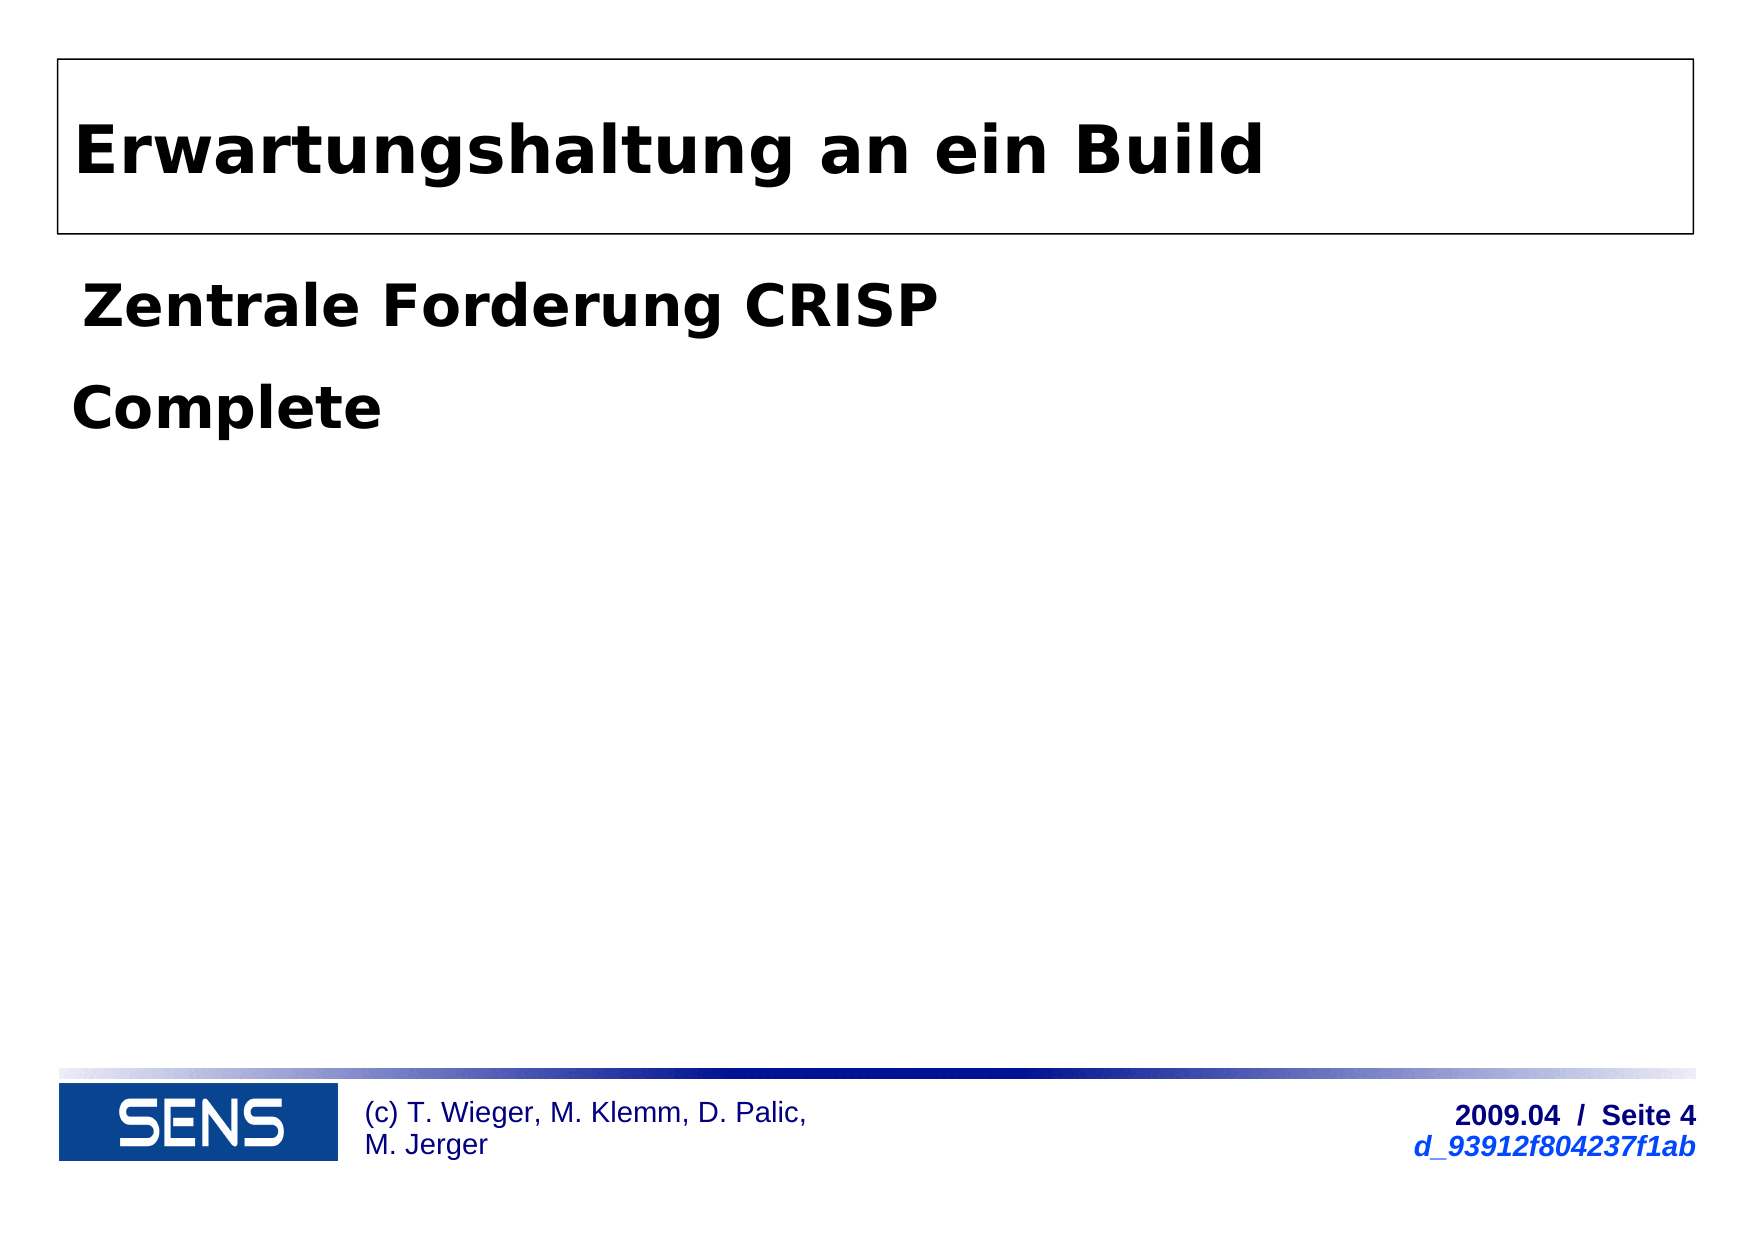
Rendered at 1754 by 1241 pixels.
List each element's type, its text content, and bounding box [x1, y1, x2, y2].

list Zentrale Forderung CRISP Complete [71, 272, 1693, 1038]
picture [59, 1083, 338, 1161]
title Erwartungshaltung an ein Build [73, 61, 1693, 241]
picture [59, 1068, 1696, 1079]
